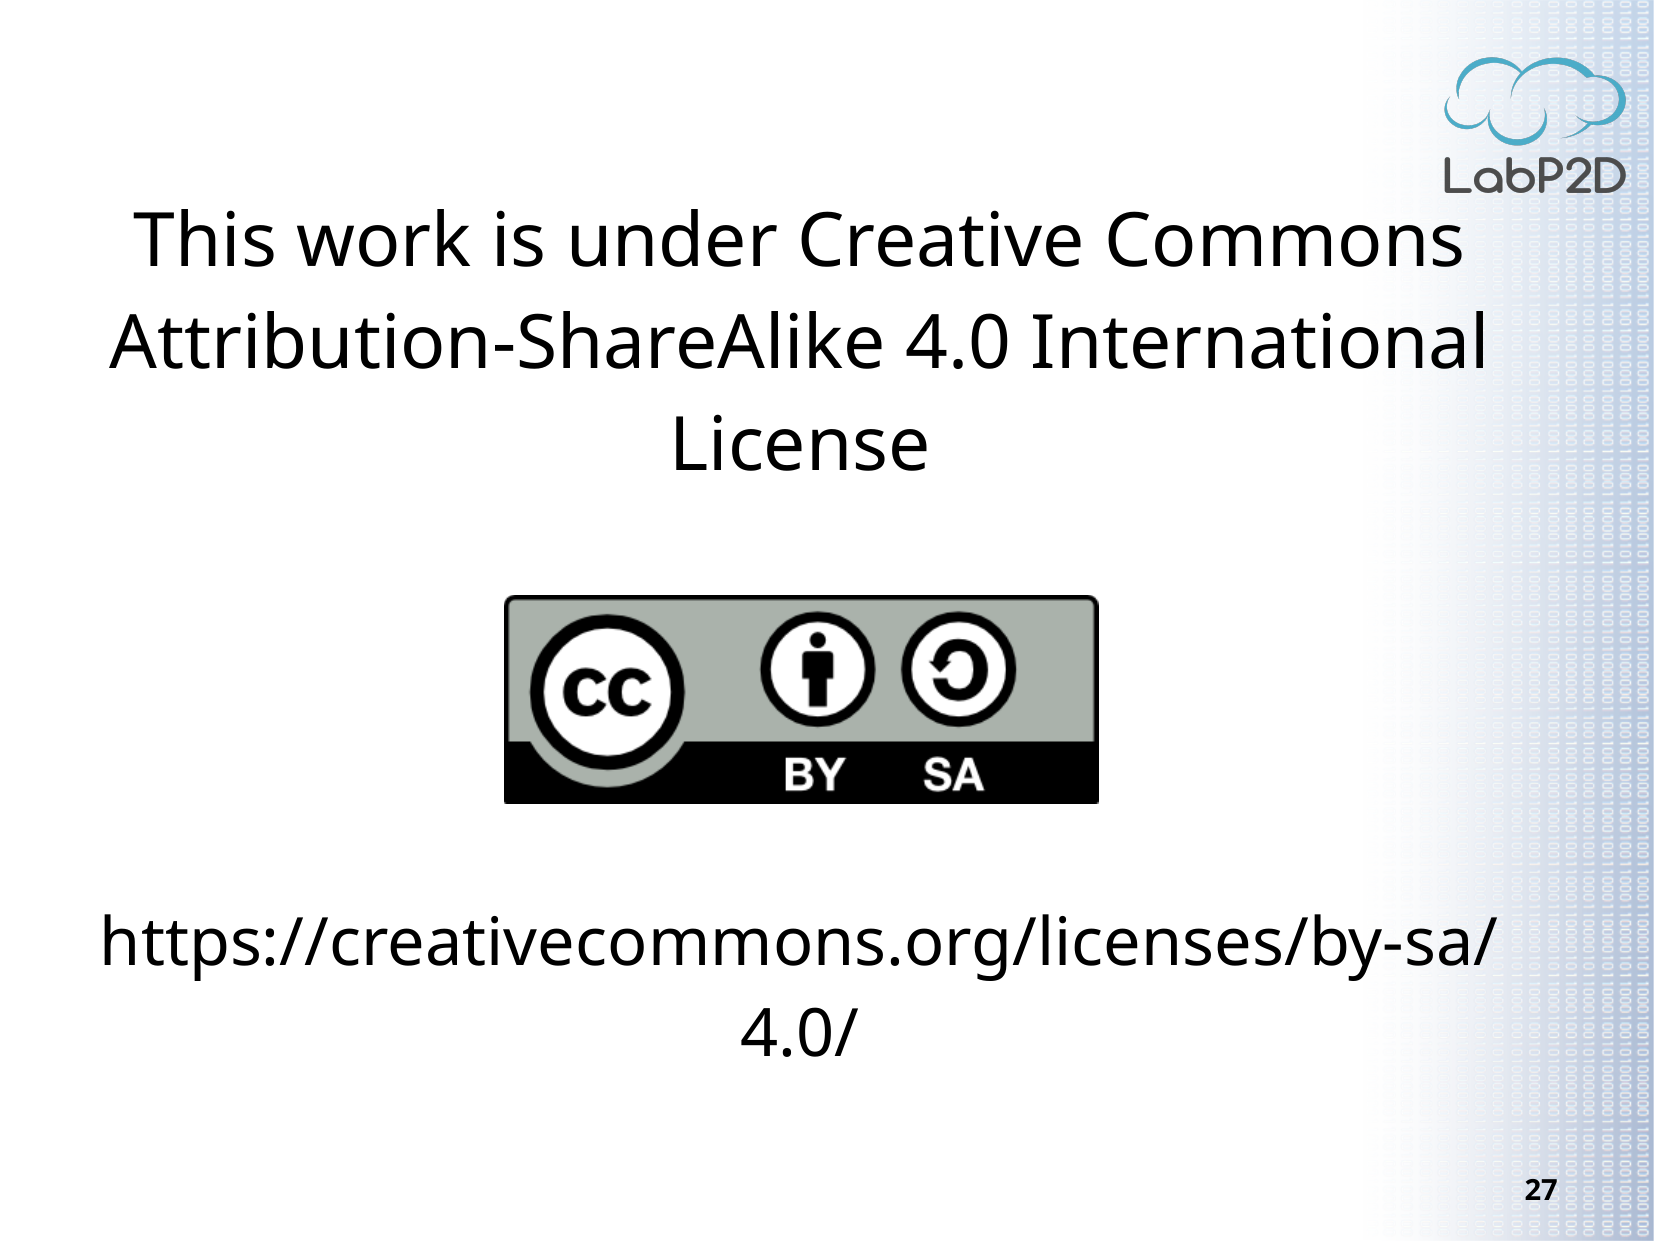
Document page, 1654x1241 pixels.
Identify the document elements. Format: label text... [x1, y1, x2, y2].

list This work is under Creative Commons Attribution-ShareAlike 4.0 International License https://creativecommons.org/licenses/by-sa/4.0/ [64, 175, 1536, 1086]
picture [504, 595, 1099, 804]
picture [1360, 1, 1654, 1240]
